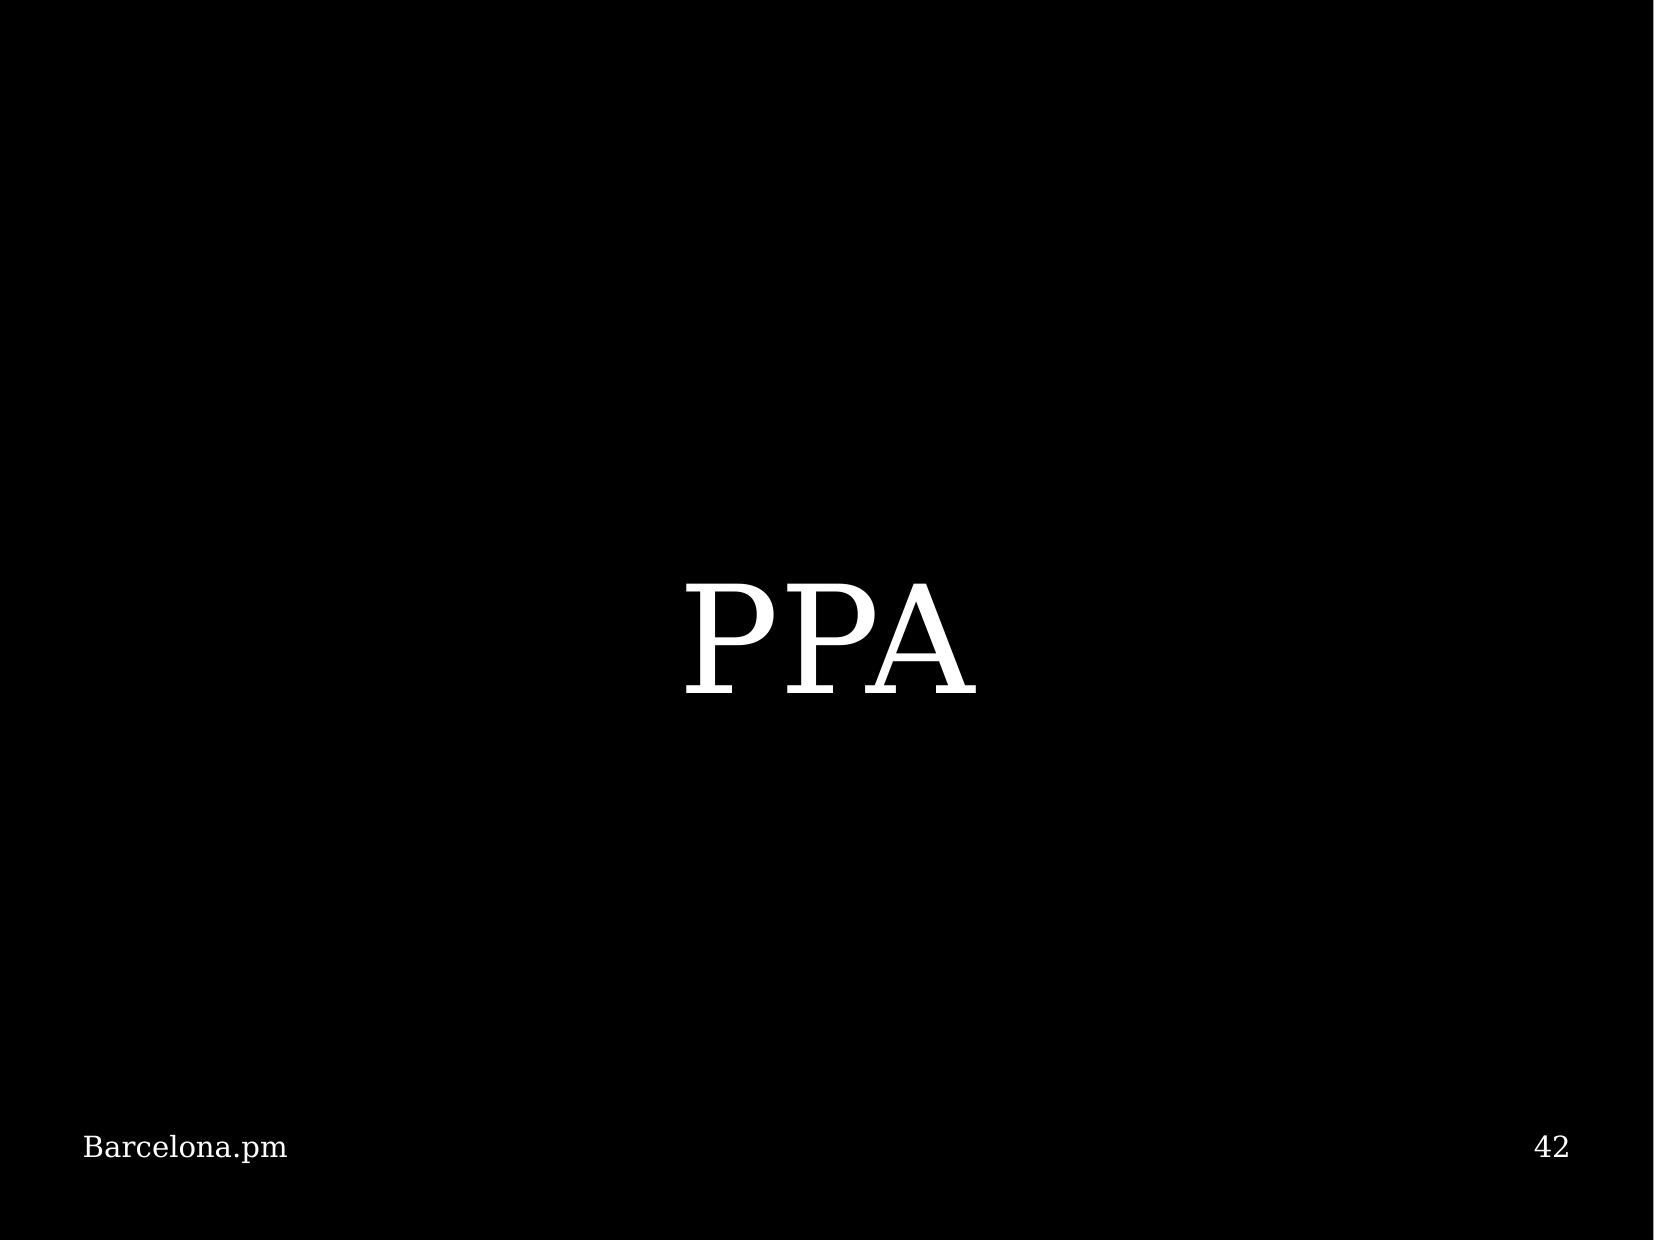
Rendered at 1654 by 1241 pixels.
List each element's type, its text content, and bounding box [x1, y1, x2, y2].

title PPA [82, 116, 1571, 1124]
